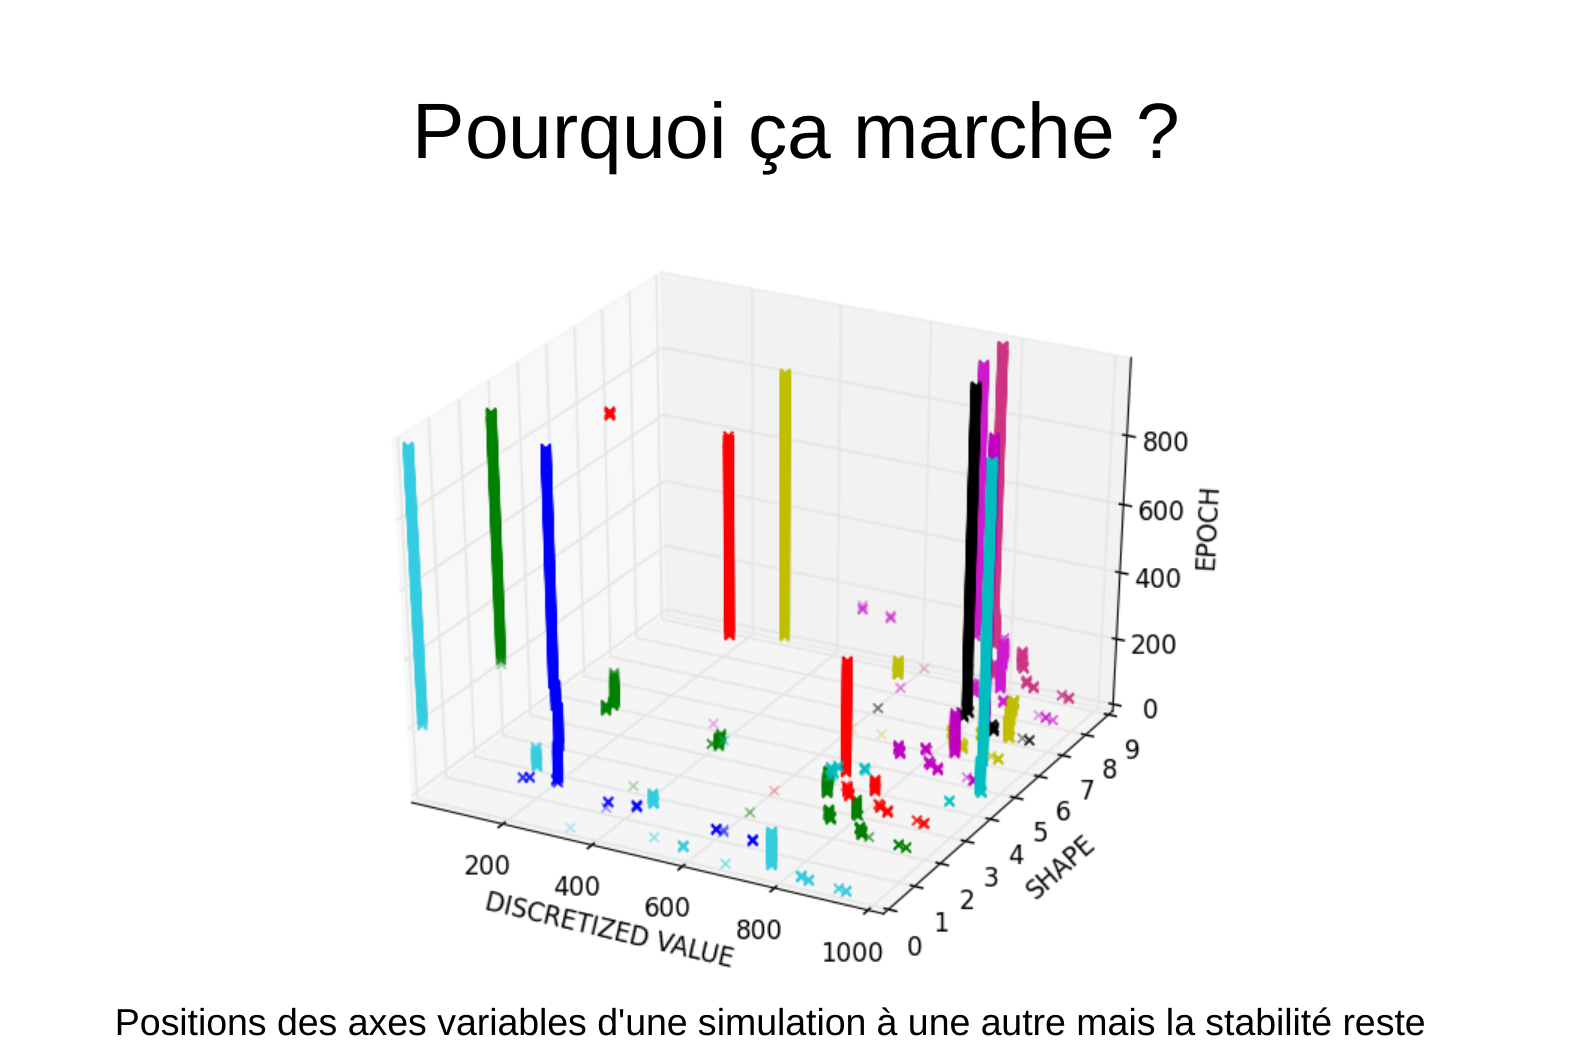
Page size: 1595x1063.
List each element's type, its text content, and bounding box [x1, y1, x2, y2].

title Pourquoi ça marche ? [79, 42, 1515, 220]
text_box Positions des axes variables d'une simulation à une autre mais la stabilité reste [100, 994, 1441, 1052]
picture [366, 249, 1229, 981]
